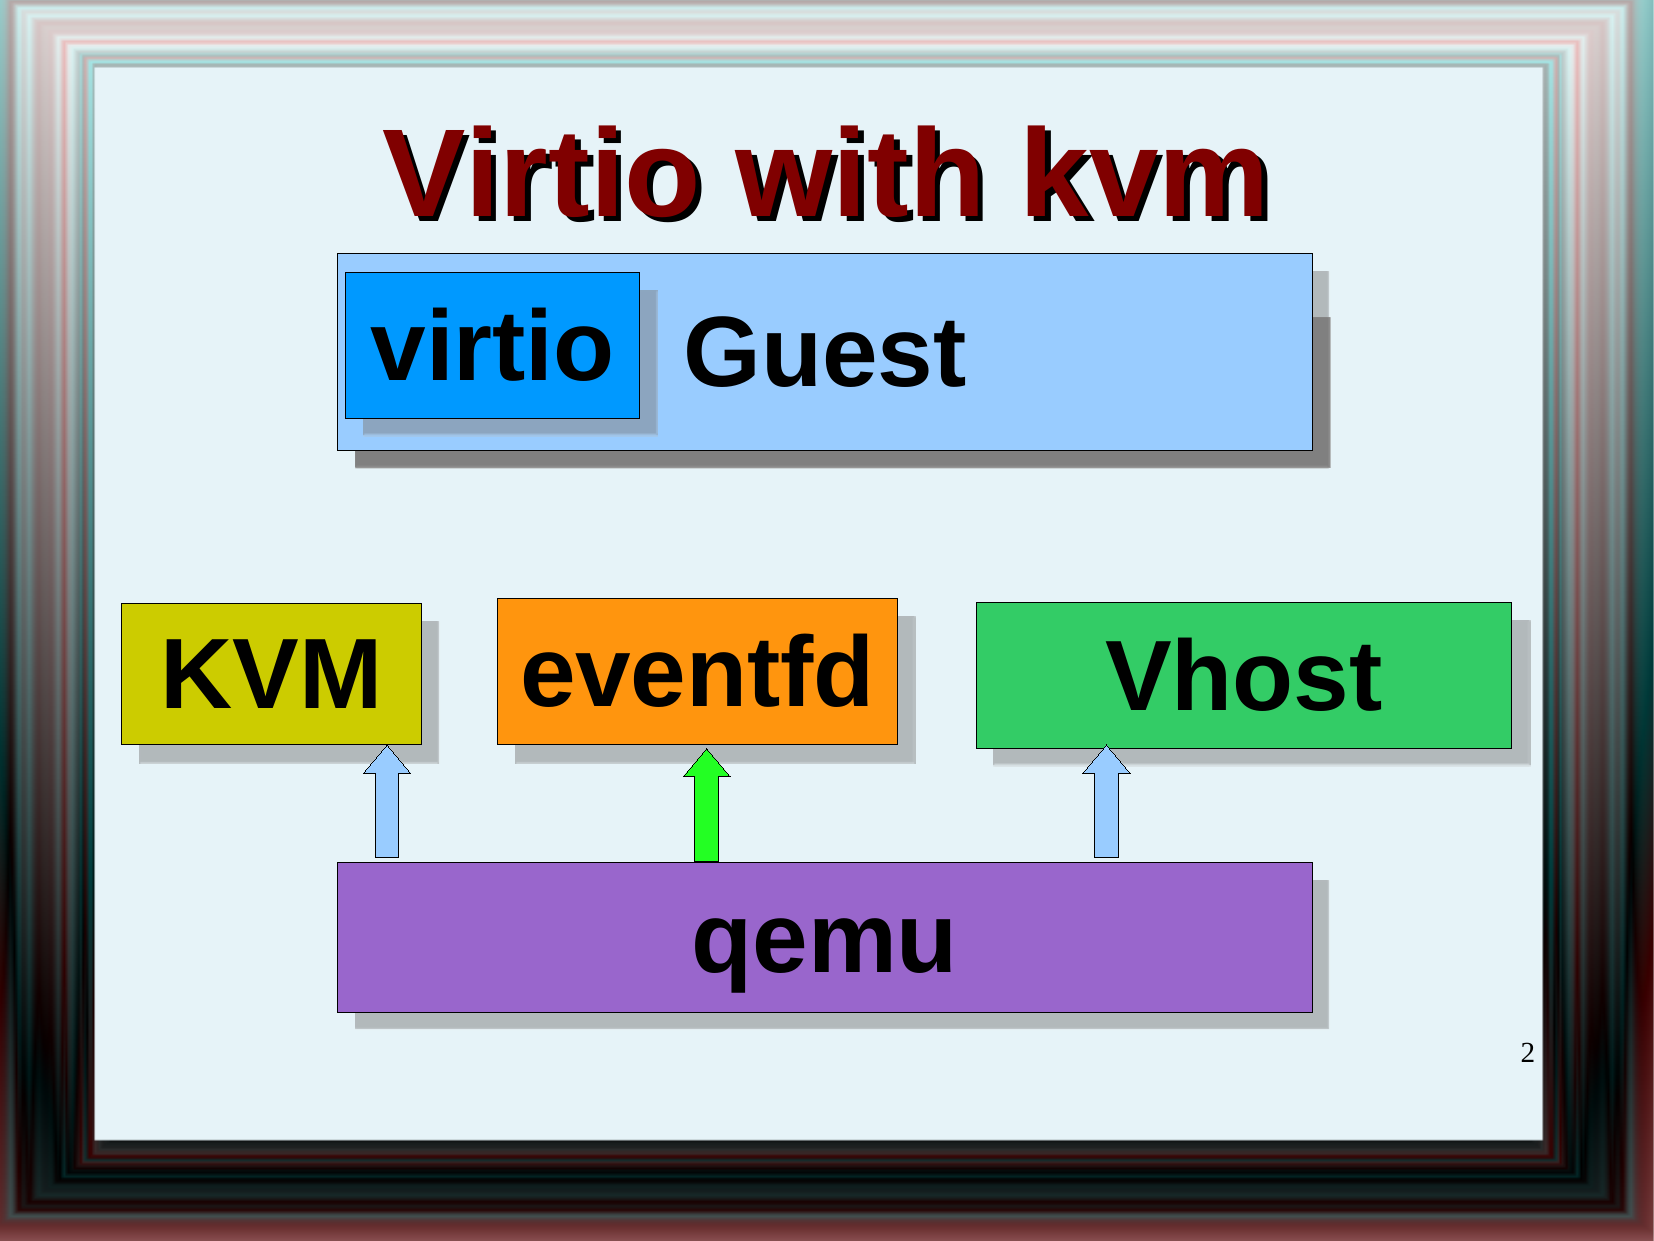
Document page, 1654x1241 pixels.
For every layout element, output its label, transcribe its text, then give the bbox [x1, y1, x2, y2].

text_box [363, 744, 411, 858]
title Virtio with kvm [118, 88, 1536, 257]
text_box [1082, 744, 1131, 858]
text_box eventfd [497, 598, 898, 745]
text_box Guest [337, 253, 1313, 451]
text_box qemu [337, 862, 1313, 1013]
text_box [683, 748, 731, 862]
text_box Vhost [976, 602, 1512, 749]
picture [0, 0, 1654, 1241]
text_box virtio [345, 272, 640, 419]
text_box KVM [121, 603, 422, 745]
